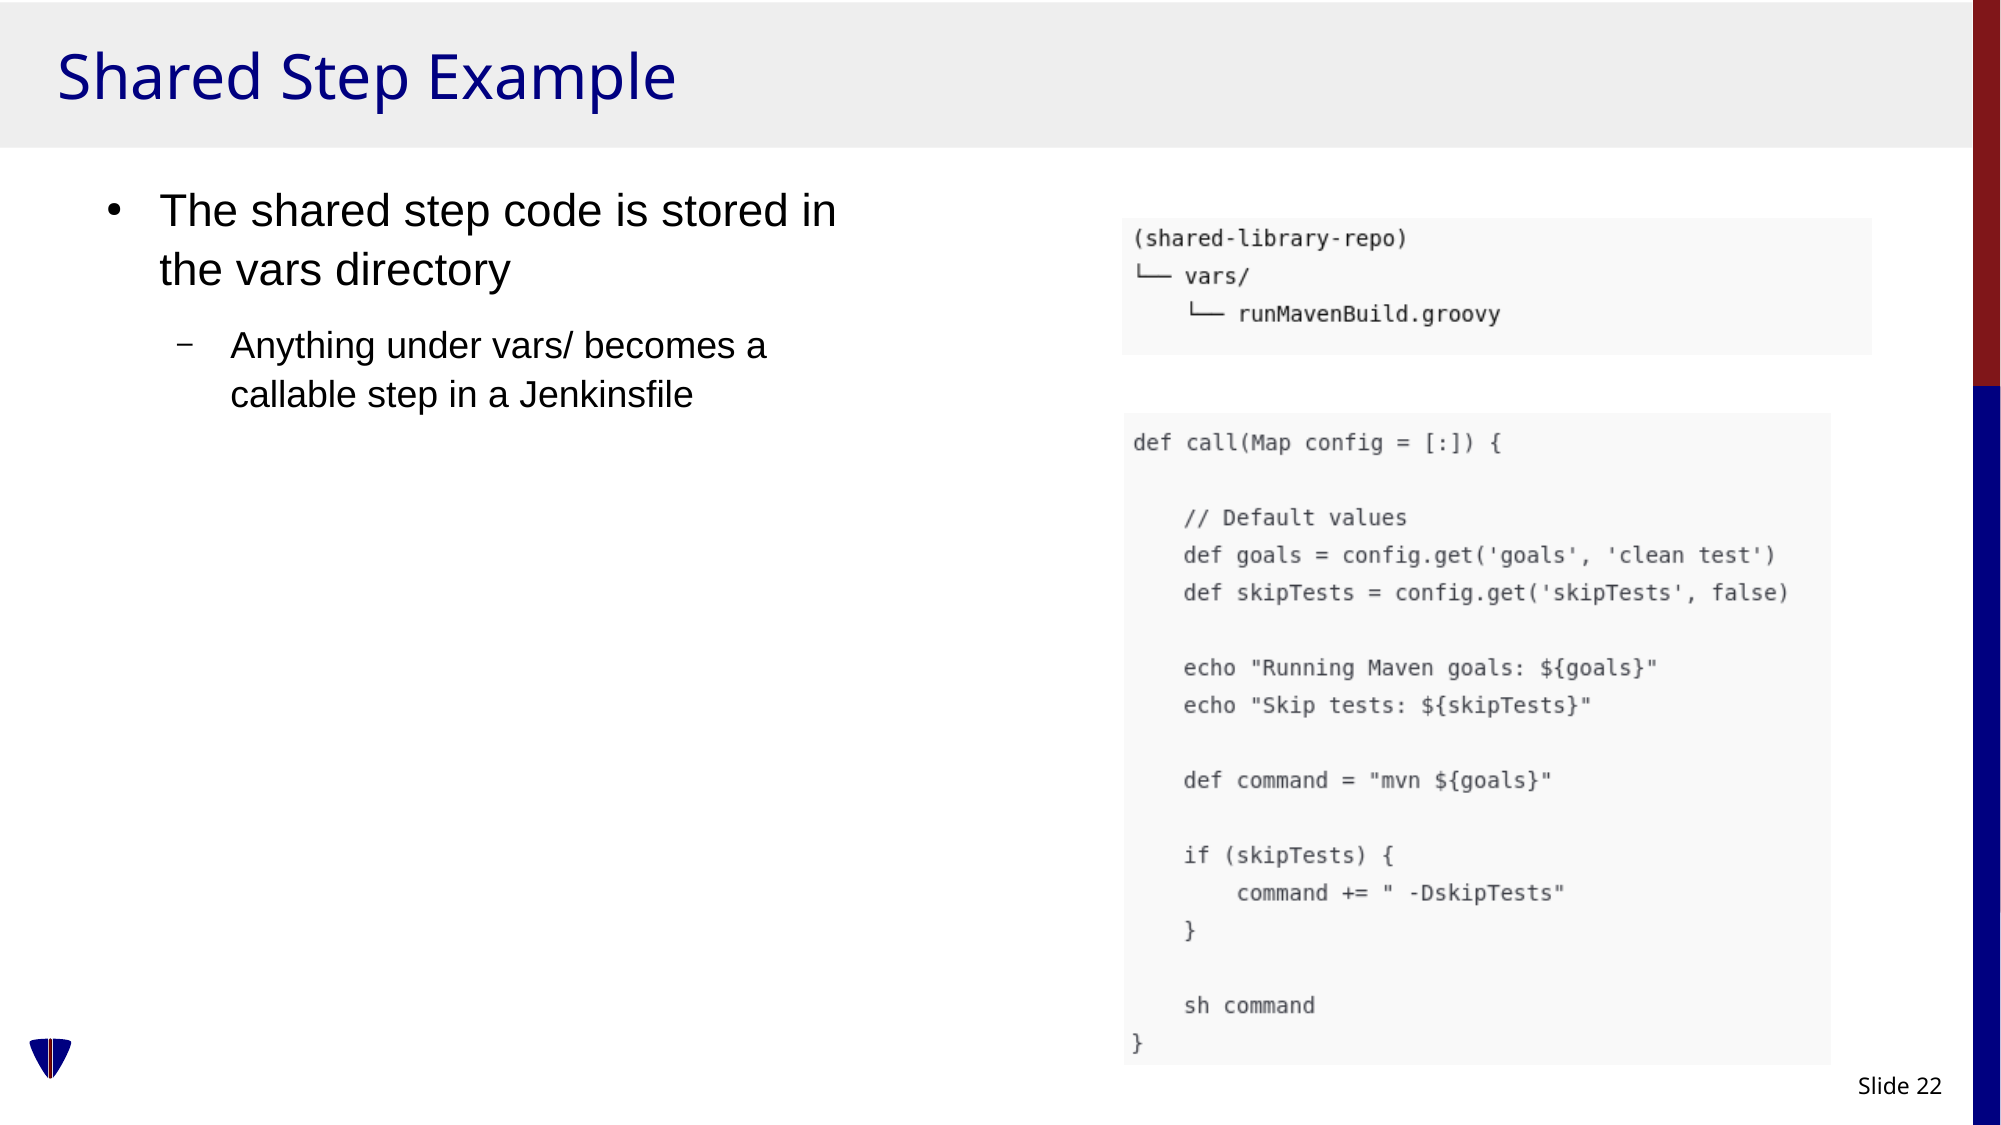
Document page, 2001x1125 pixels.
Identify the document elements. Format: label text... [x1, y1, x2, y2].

picture [1124, 413, 1831, 1065]
list The shared step code is stored in the vars directory Anything under vars/ becomes a callable step in a Jenkinsfile [88, 177, 886, 1034]
title Shared Step Example [0, 2, 1973, 148]
picture [1122, 218, 1872, 355]
